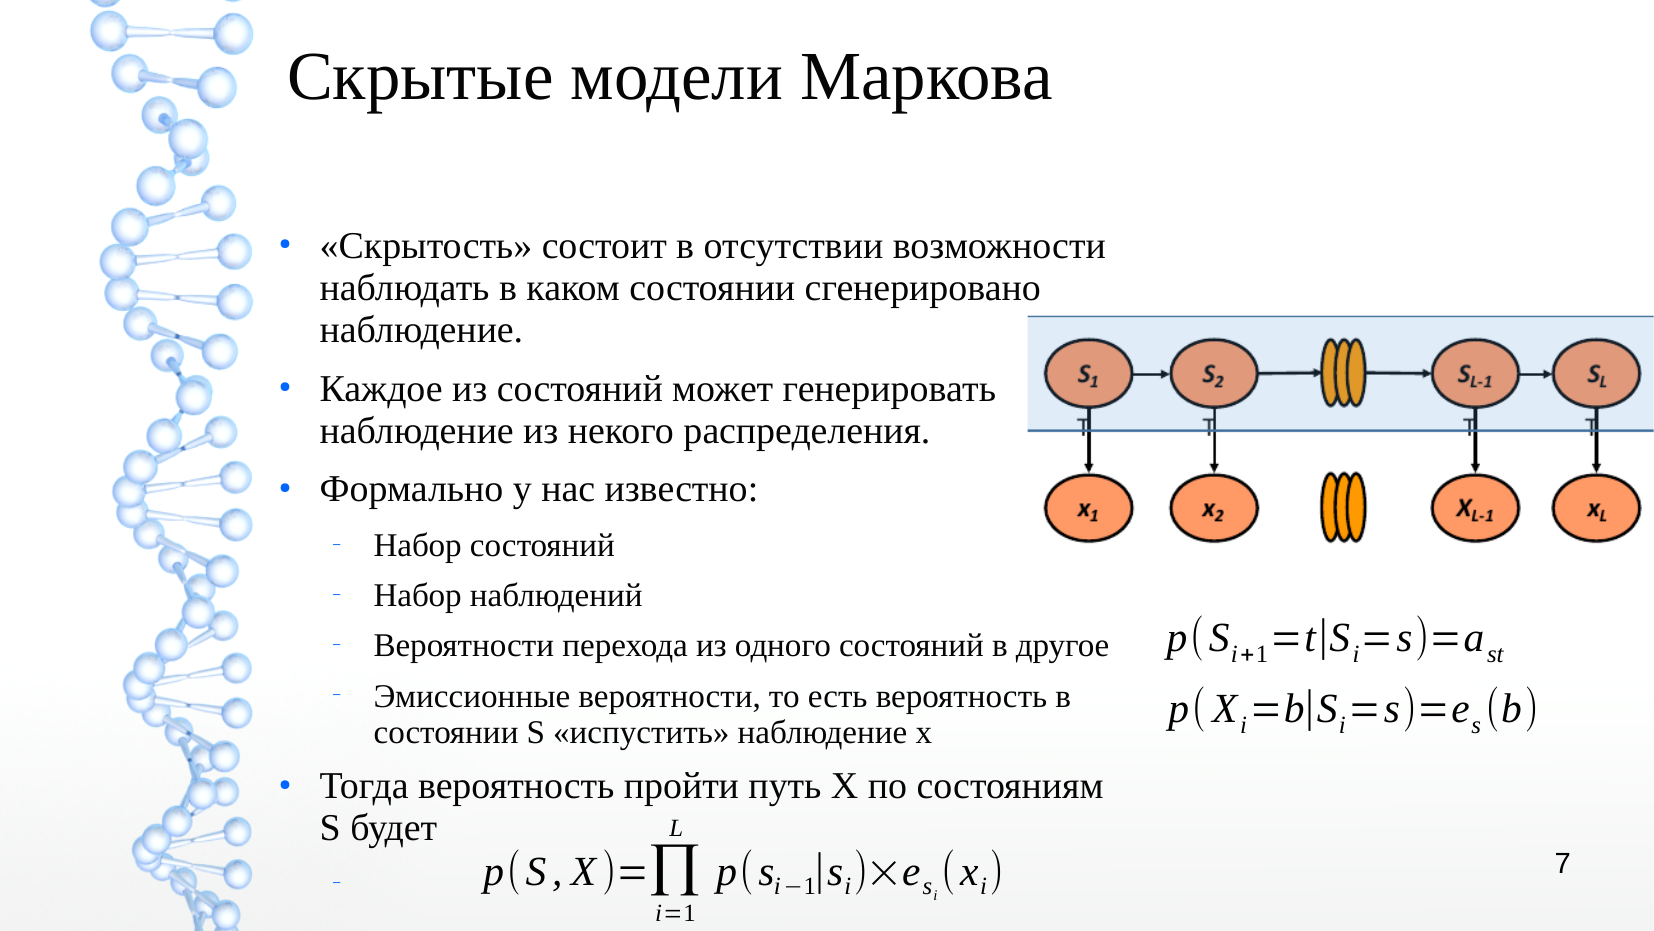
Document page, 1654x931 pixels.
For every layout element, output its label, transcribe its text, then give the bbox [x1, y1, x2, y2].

list «Скрытость» состоит в отсутствии возможности наблюдать в каком состоянии сгенерировано наблюдение. Каждое из состояний может генерировать наблюдение из некого распределения. Формально у нас известно: Набор состояний Набор наблюдений Вероятности перехода из одного состояний в другое Эмиссионные вероятности, то есть вероятность в состоянии S «испустить» наблюдение x Тогда вероятность пройти путь X по состояниям S будет [265, 224, 1111, 875]
picture [0, 0, 1654, 931]
chart [1157, 685, 1545, 738]
title Скрытые модели Маркова [5, 0, 1335, 154]
chart [1155, 614, 1511, 668]
chart [472, 814, 1010, 927]
